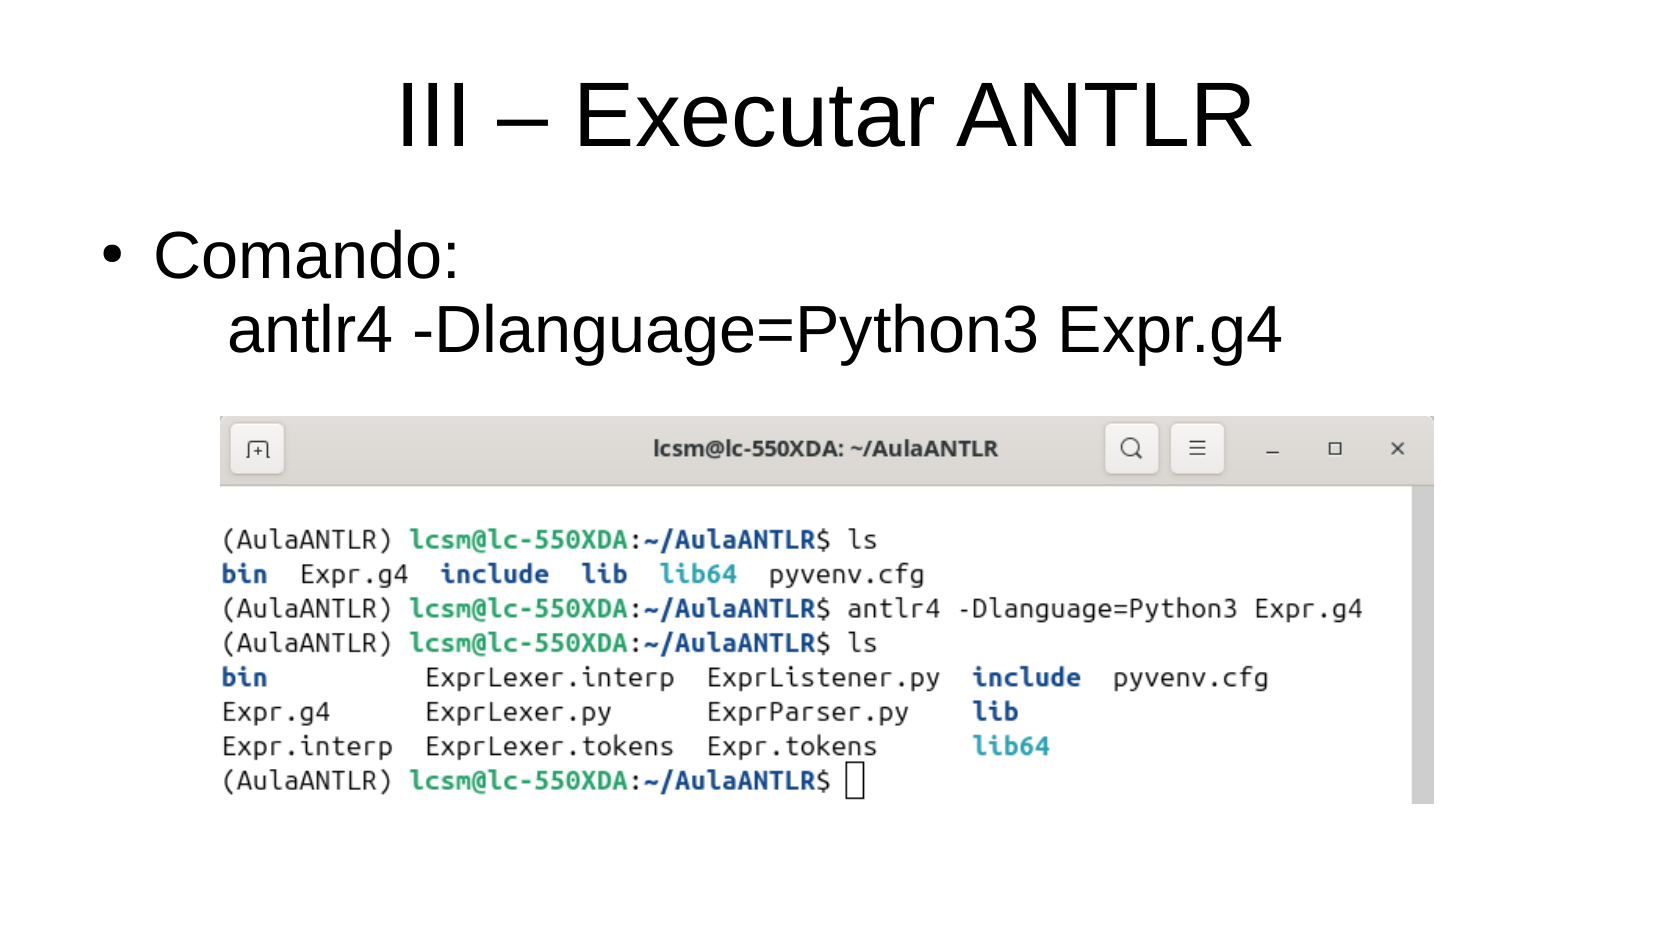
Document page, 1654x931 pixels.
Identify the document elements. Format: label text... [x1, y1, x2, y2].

list Comando: antlr4 -Dlanguage=Python3 Expr.g4 [82, 217, 1571, 758]
picture [220, 416, 1434, 804]
title III – Executar ANTLR [82, 37, 1571, 193]
